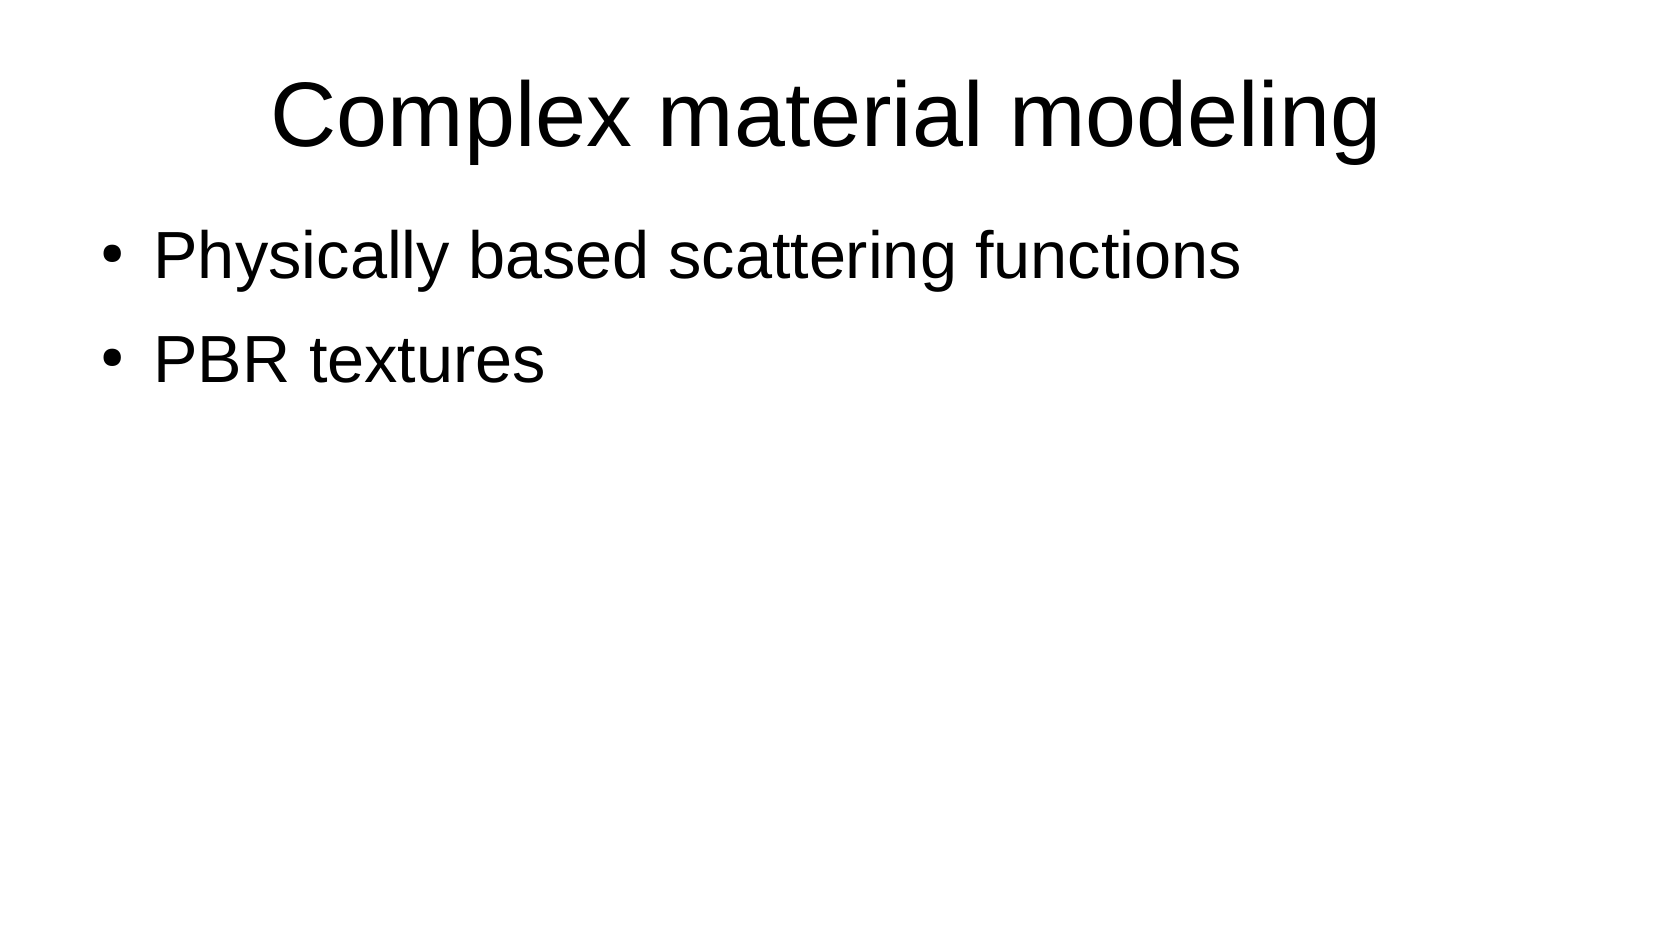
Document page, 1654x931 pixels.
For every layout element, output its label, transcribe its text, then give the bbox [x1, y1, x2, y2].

list Physically based scattering functions PBR textures [82, 217, 1571, 758]
title Complex material modeling [82, 37, 1571, 193]
